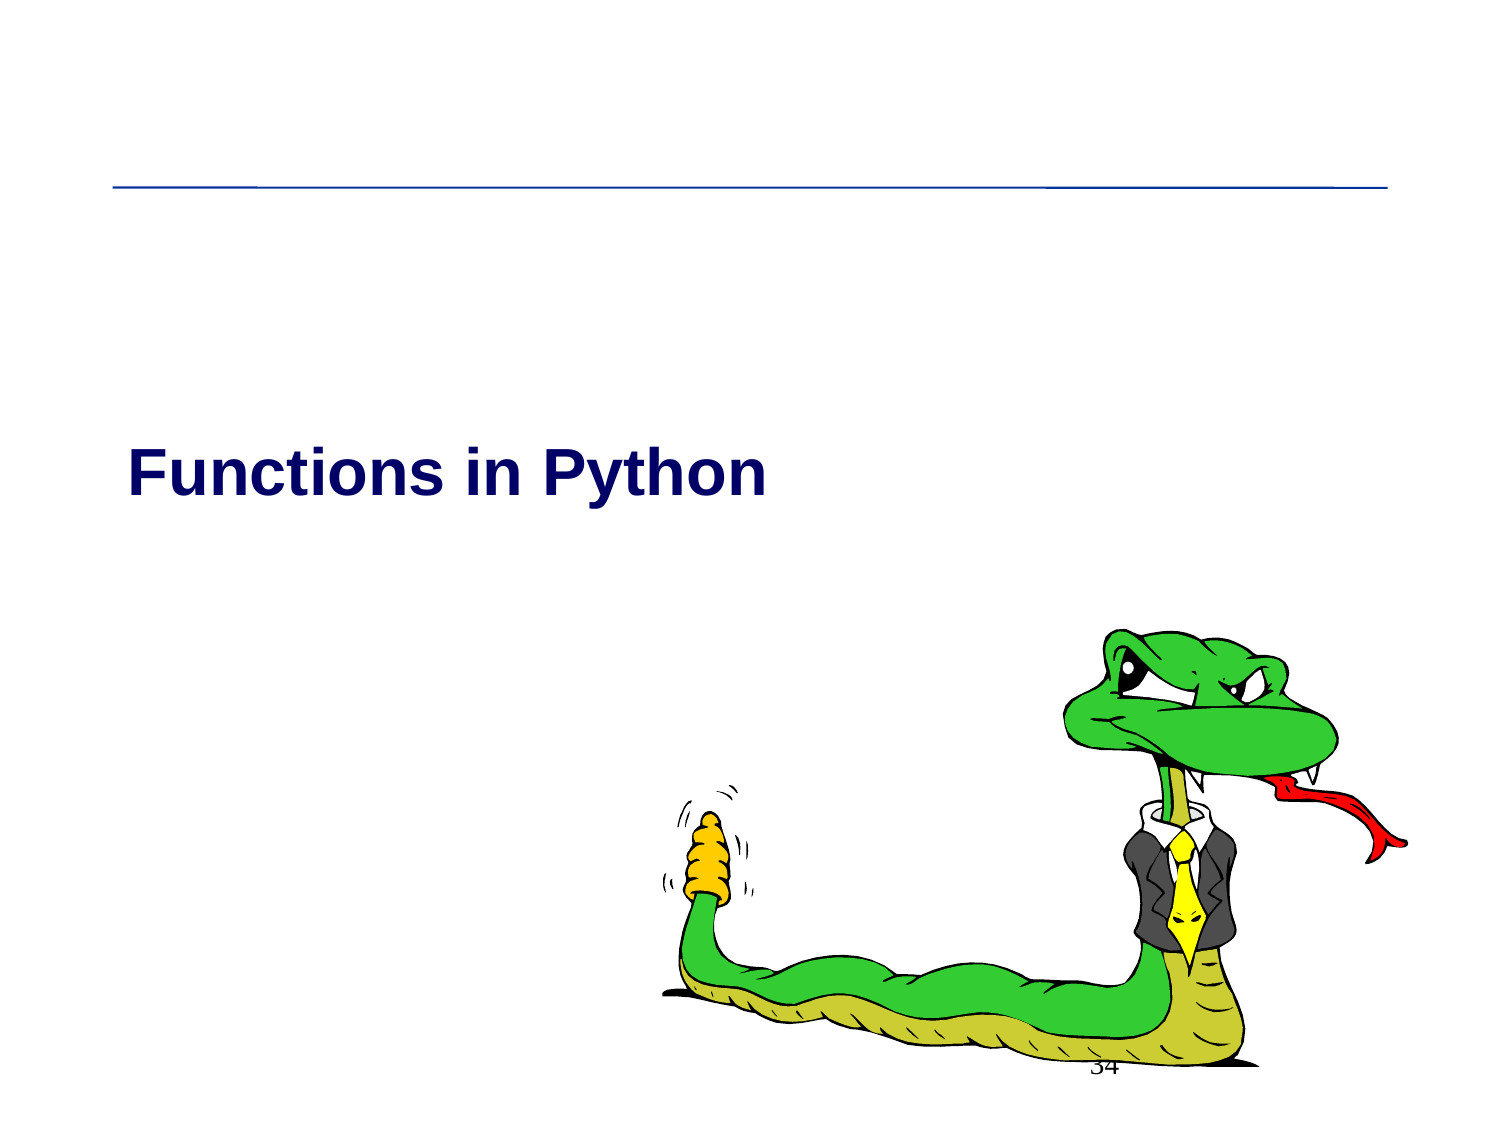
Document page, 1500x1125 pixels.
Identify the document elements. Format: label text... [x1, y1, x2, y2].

text_box <number> [1074, 1067, 1424, 1102]
picture [662, 600, 1429, 1067]
title Functions in Python [112, 421, 1388, 517]
